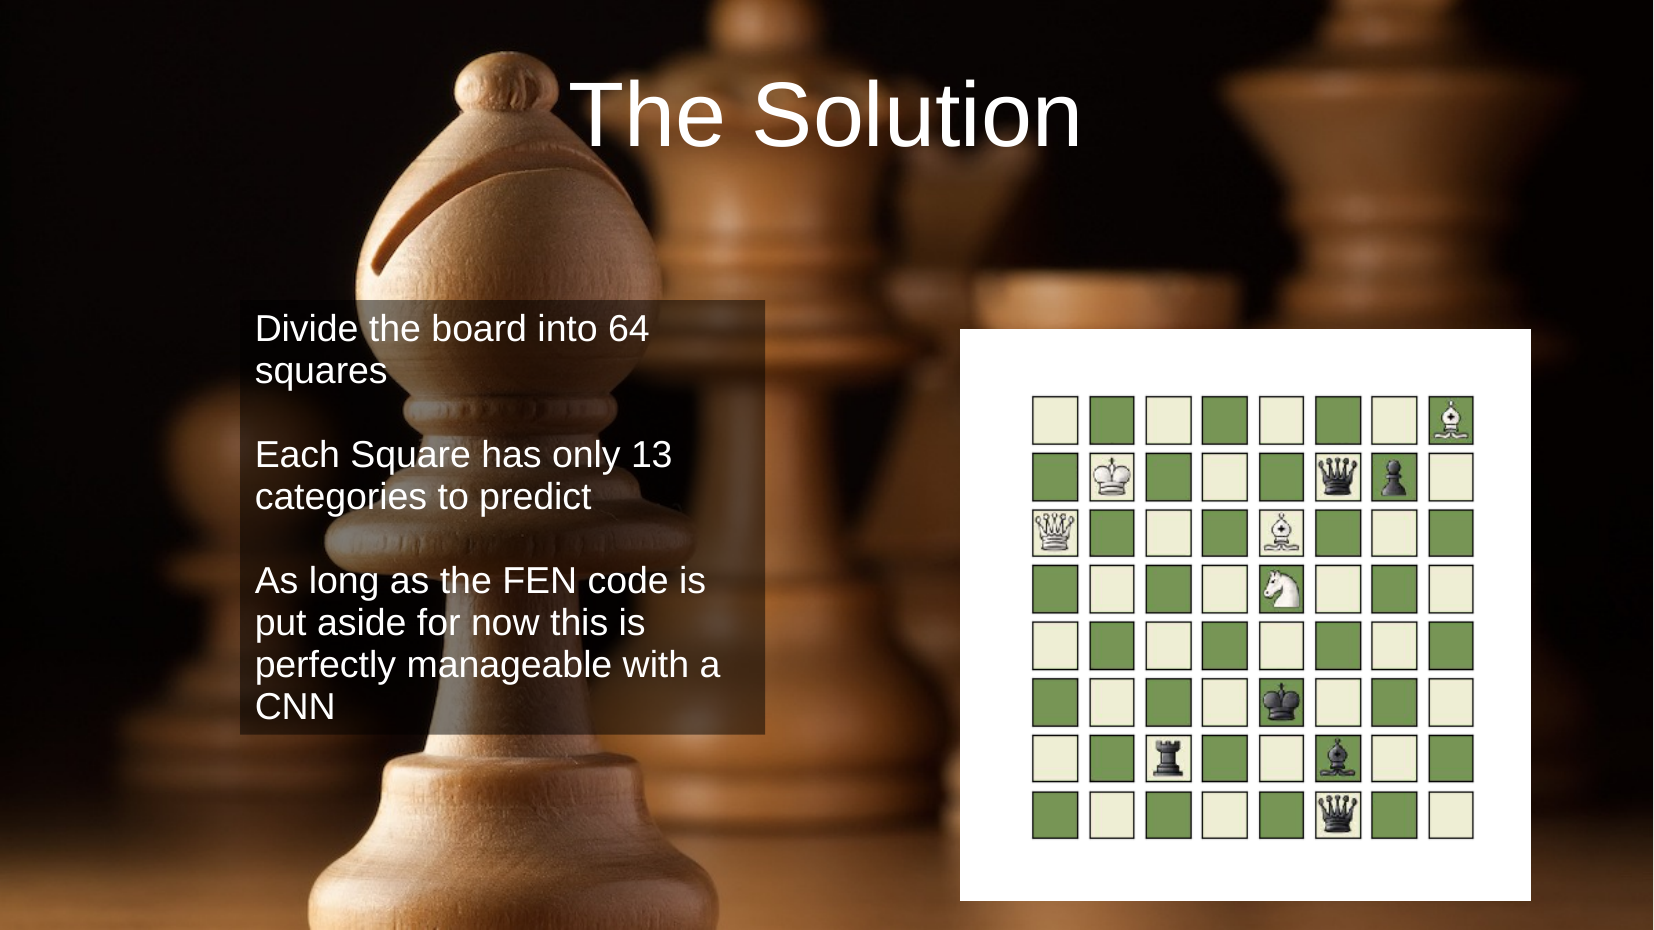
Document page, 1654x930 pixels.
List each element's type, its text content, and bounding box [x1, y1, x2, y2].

title The Solution [82, 37, 1571, 193]
text_box Divide the board into 64 squares Each Square has only 13 categories to predict As long as the FEN code is put aside for now this is perfectly manageable with a CNN [240, 300, 766, 735]
picture [0, 0, 1654, 930]
